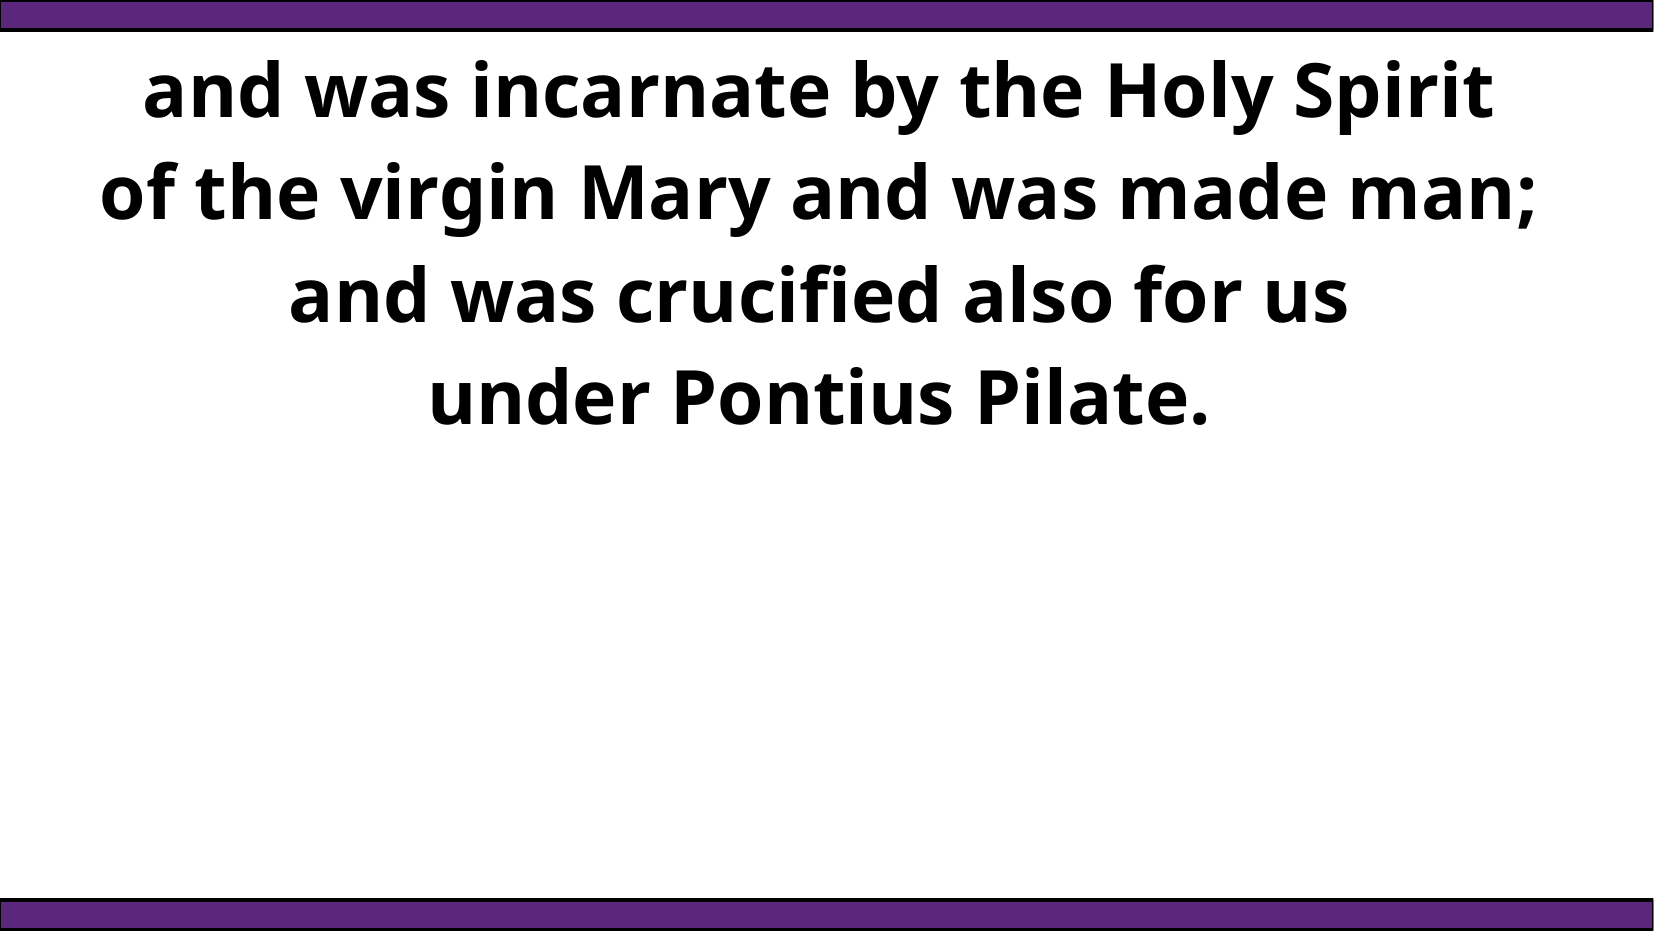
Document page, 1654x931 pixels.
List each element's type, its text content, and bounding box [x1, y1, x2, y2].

text_box and was incarnate by the Holy Spirit of the virgin Mary and was made man; and was crucified also for us under Pontius Pilate. [60, 30, 1579, 445]
text_box [0, 900, 1654, 931]
text_box [0, 0, 1654, 31]
